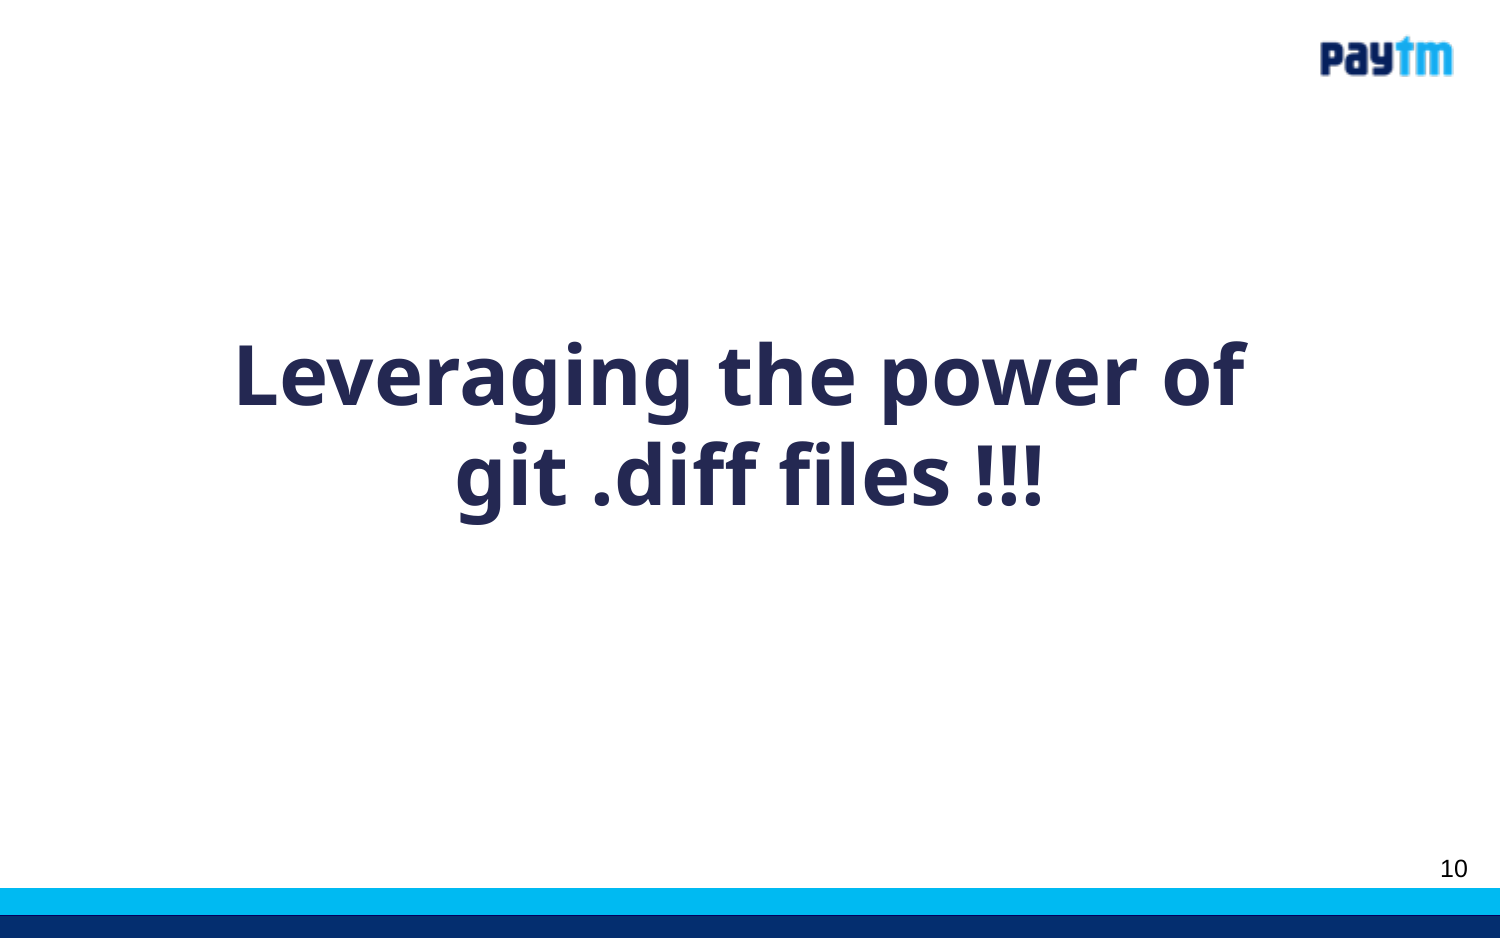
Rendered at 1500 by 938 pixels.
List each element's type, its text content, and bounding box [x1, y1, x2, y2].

picture [1319, 33, 1456, 79]
picture [0, 916, 1500, 938]
slide_number 1 [1383, 845, 1484, 891]
title Leveraging the power of git .diff files !!! [75, 72, 1425, 772]
